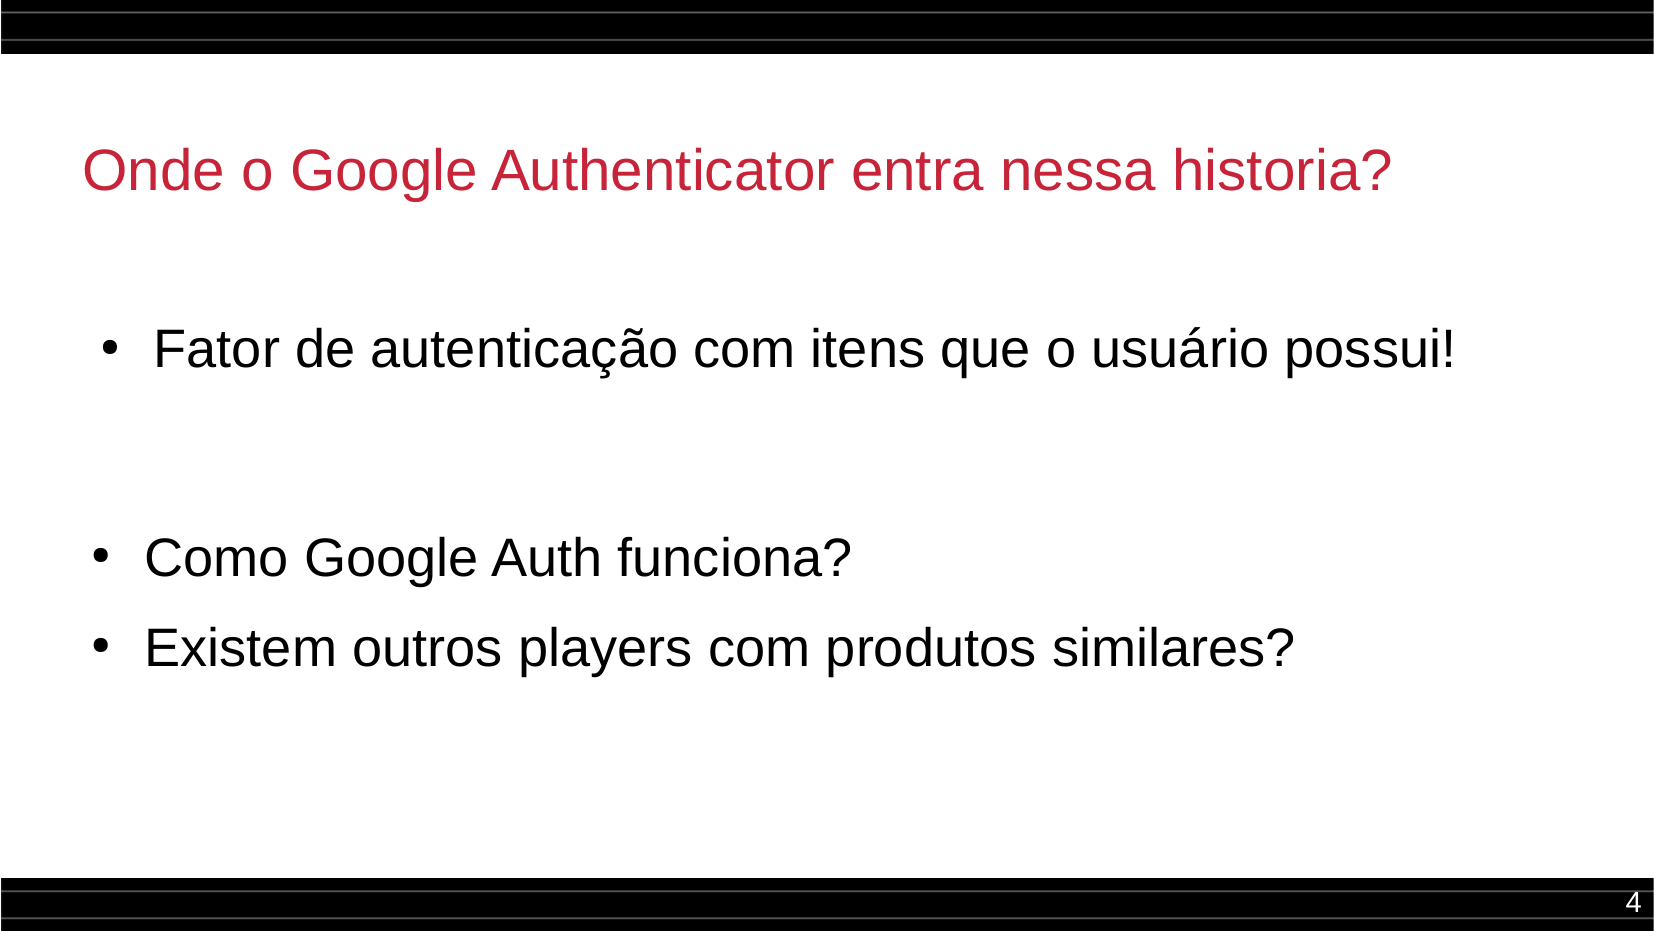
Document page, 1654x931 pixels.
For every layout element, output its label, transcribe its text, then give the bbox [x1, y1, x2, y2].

list Como Google Auth funciona? Existem outros players com produtos similares? [73, 437, 1562, 733]
list Fator de autenticação com itens que o usuário possui! [82, 318, 1571, 438]
picture [1, 878, 1654, 931]
title Onde o Google Authenticator entra nessa historia? [82, 92, 1571, 249]
picture [1, 0, 1654, 54]
